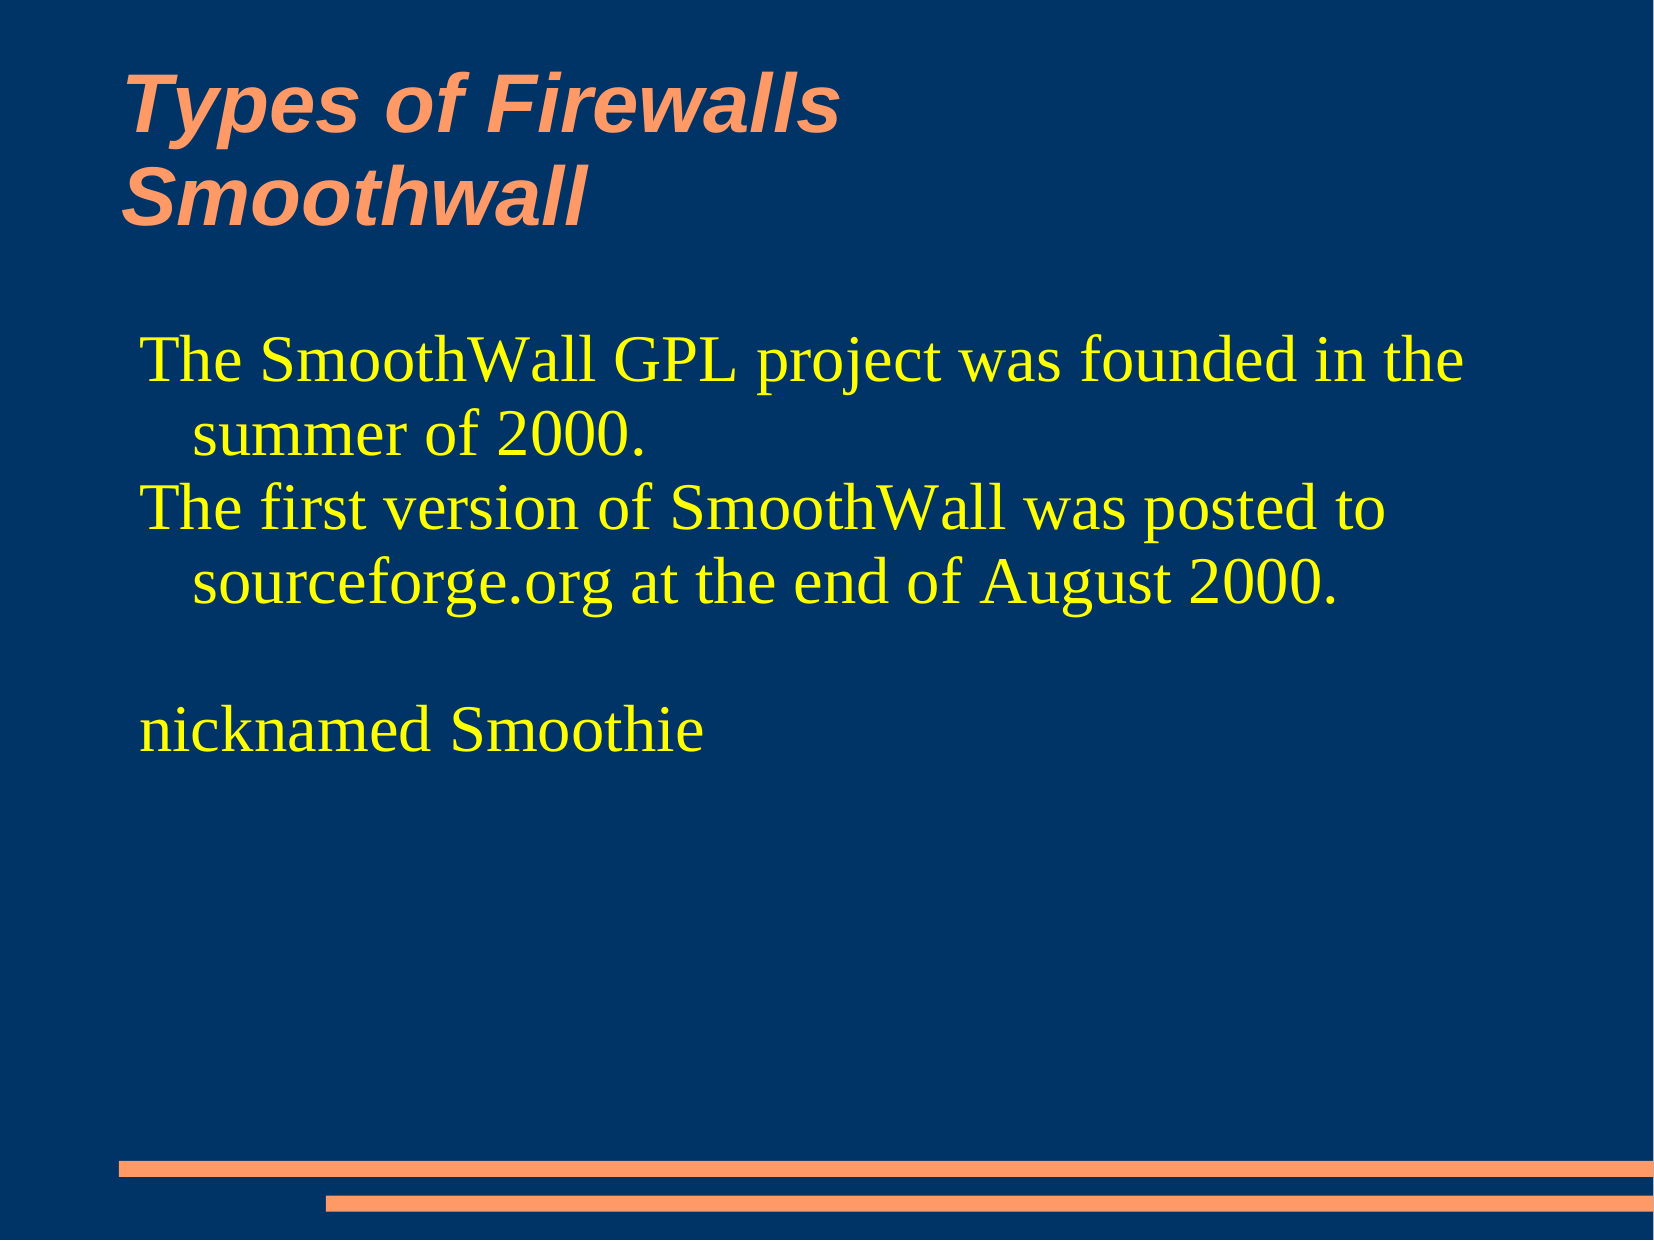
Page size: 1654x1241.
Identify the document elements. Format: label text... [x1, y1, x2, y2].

list The SmoothWall GPL project was founded in the summer of 2000. The first version of SmoothWall was posted to sourceforge.org at the end of August 2000. nicknamed Smoothie [121, 322, 1561, 1133]
title Types of Firewalls Smoothwall [121, 46, 1534, 254]
